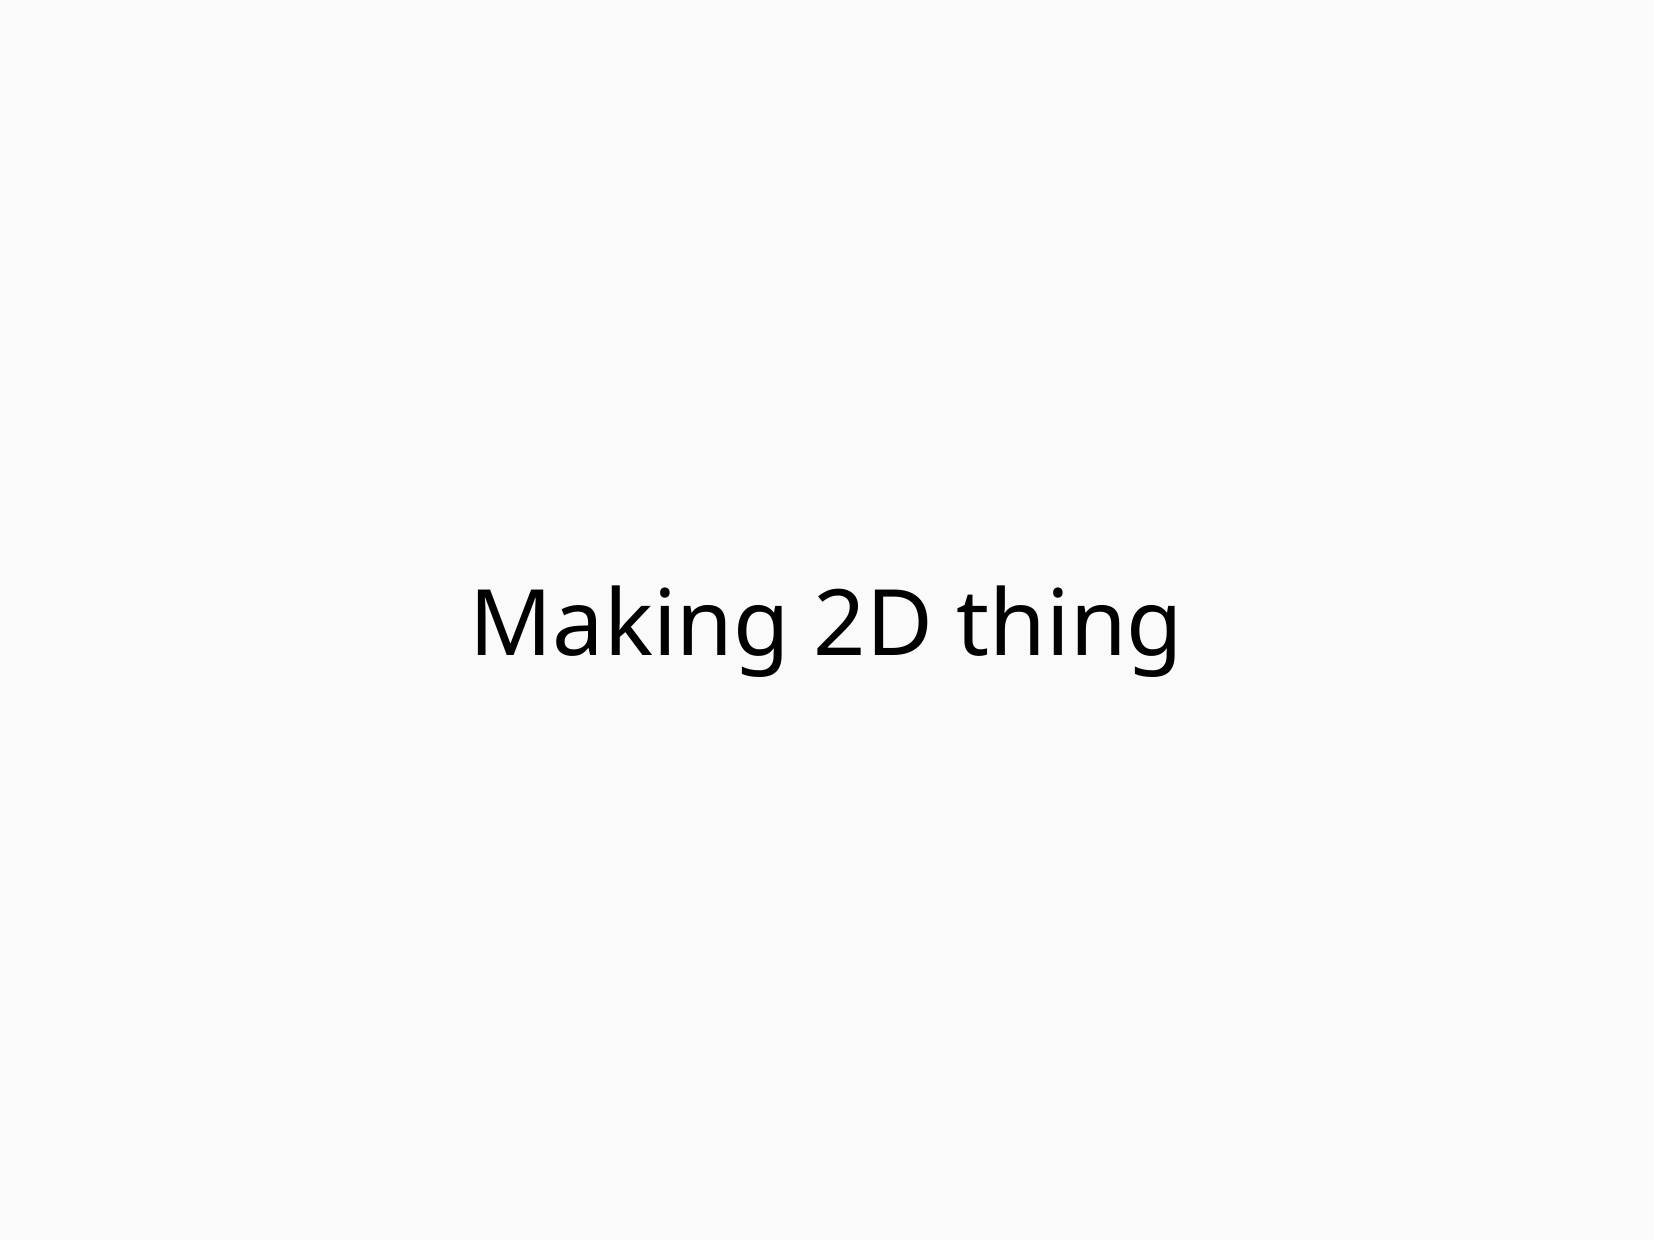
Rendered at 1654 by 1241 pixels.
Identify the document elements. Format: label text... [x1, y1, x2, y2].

subtitle Making 2D thing [82, 140, 1571, 1101]
